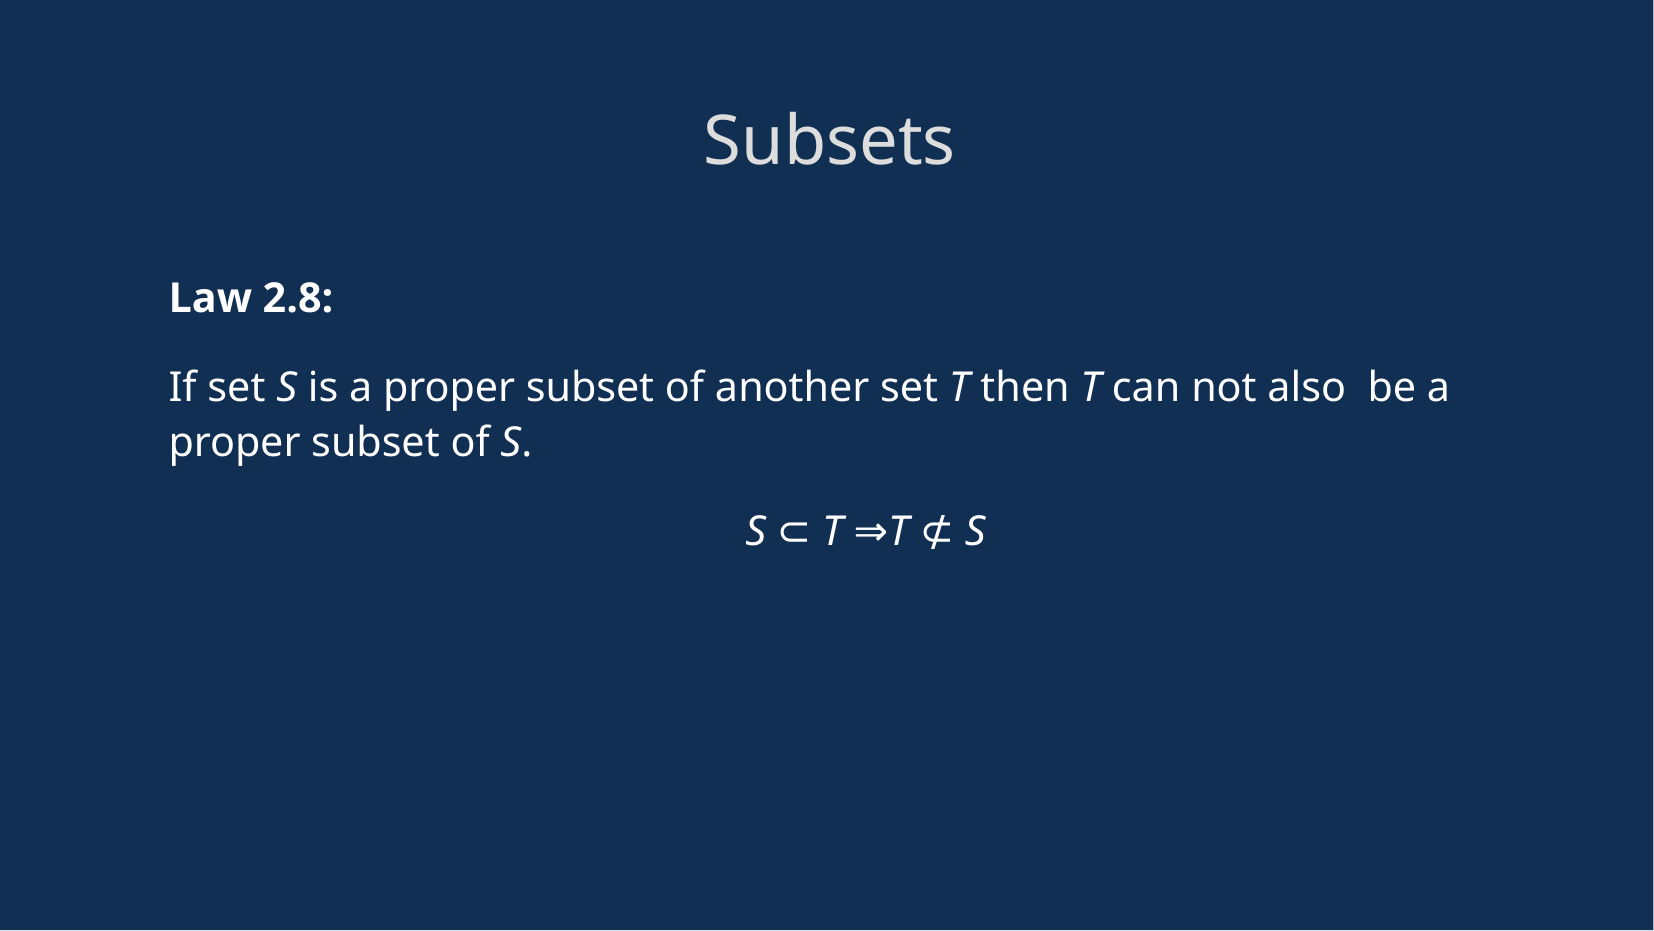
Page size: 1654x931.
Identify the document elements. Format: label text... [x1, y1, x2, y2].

list Law 2.8: If set S is a proper subset of another set T then T can not also be a proper subset of S. S ⊂ T ⇒T ⊄ S [97, 268, 1563, 806]
title Subsets [97, 56, 1563, 220]
